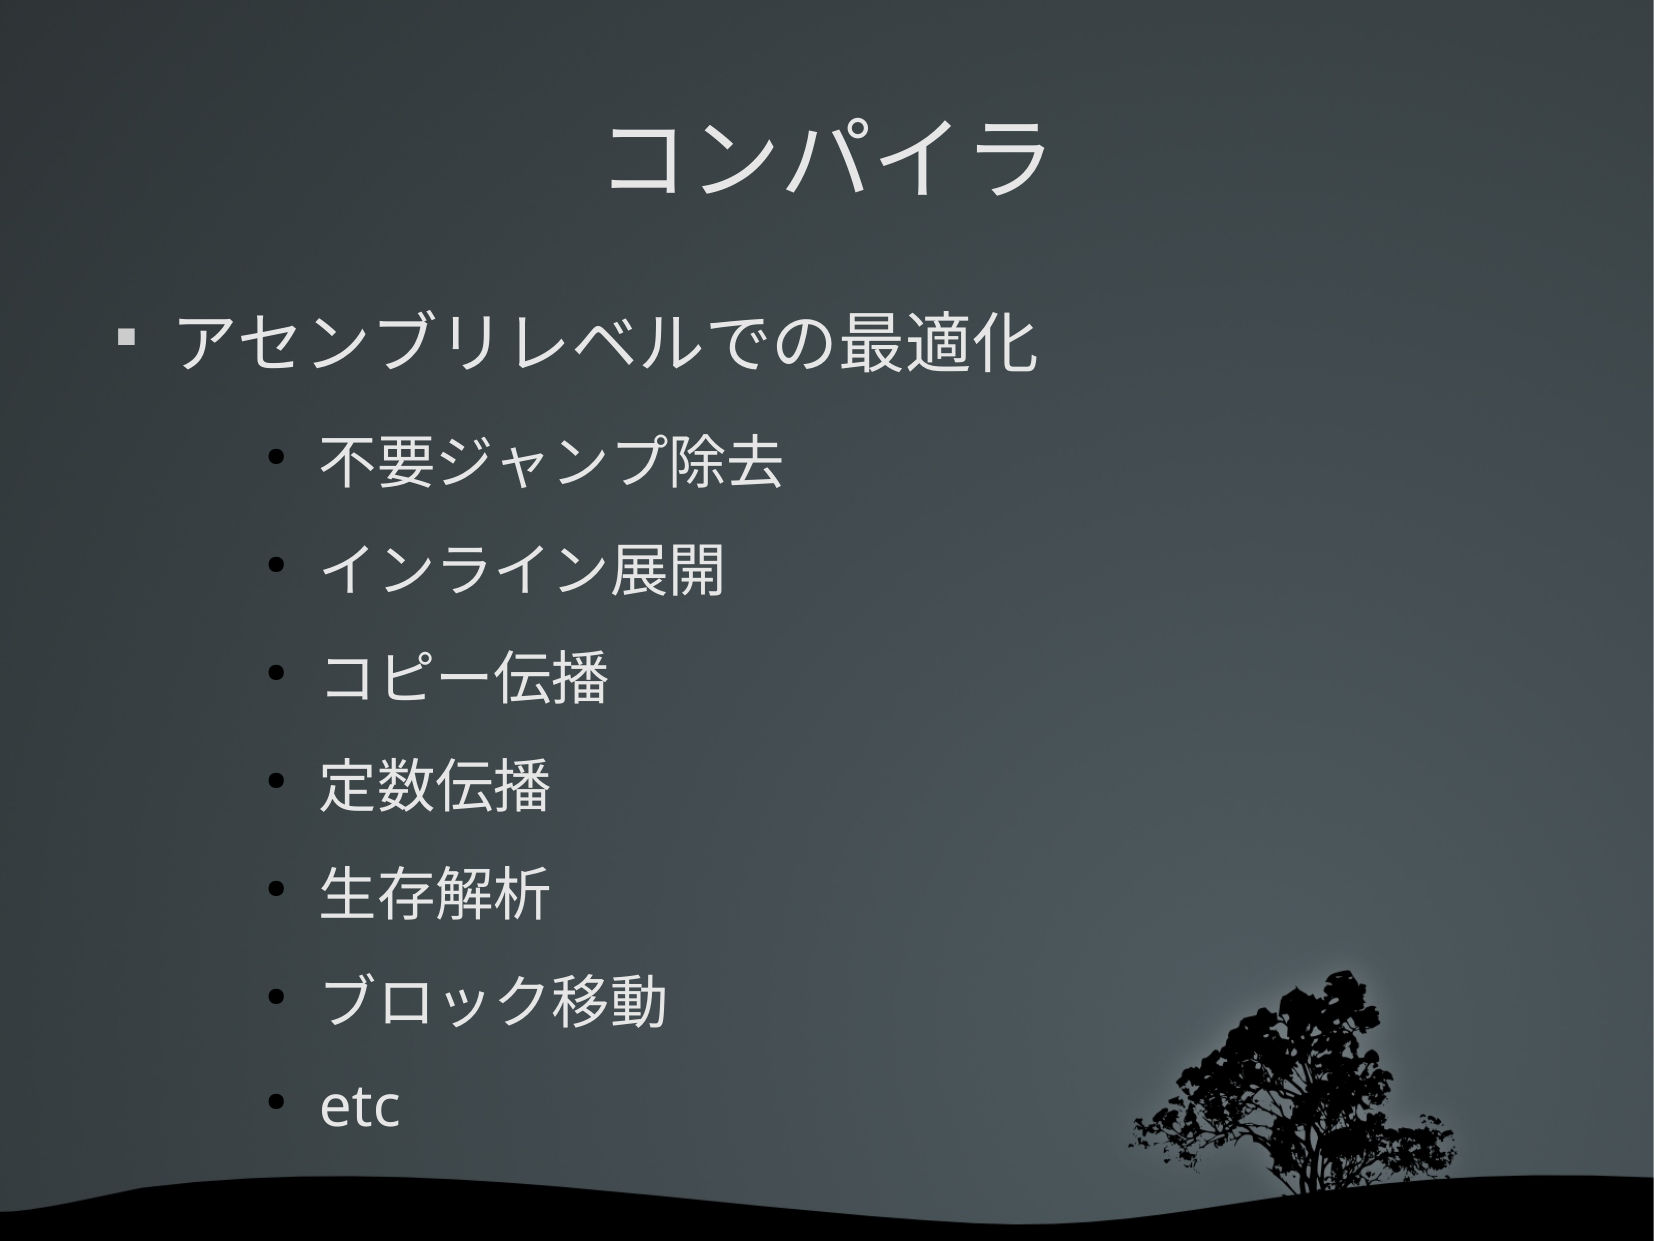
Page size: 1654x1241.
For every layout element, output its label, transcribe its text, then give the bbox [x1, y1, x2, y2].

list アセンブリレベルでの最適化 不要ジャンプ除去 インライン展開 コピー伝播 定数伝播 生存解析 ブロック移動 etc [82, 290, 1571, 1094]
title コンパイラ [82, 49, 1571, 257]
picture [0, 0, 1654, 1241]
